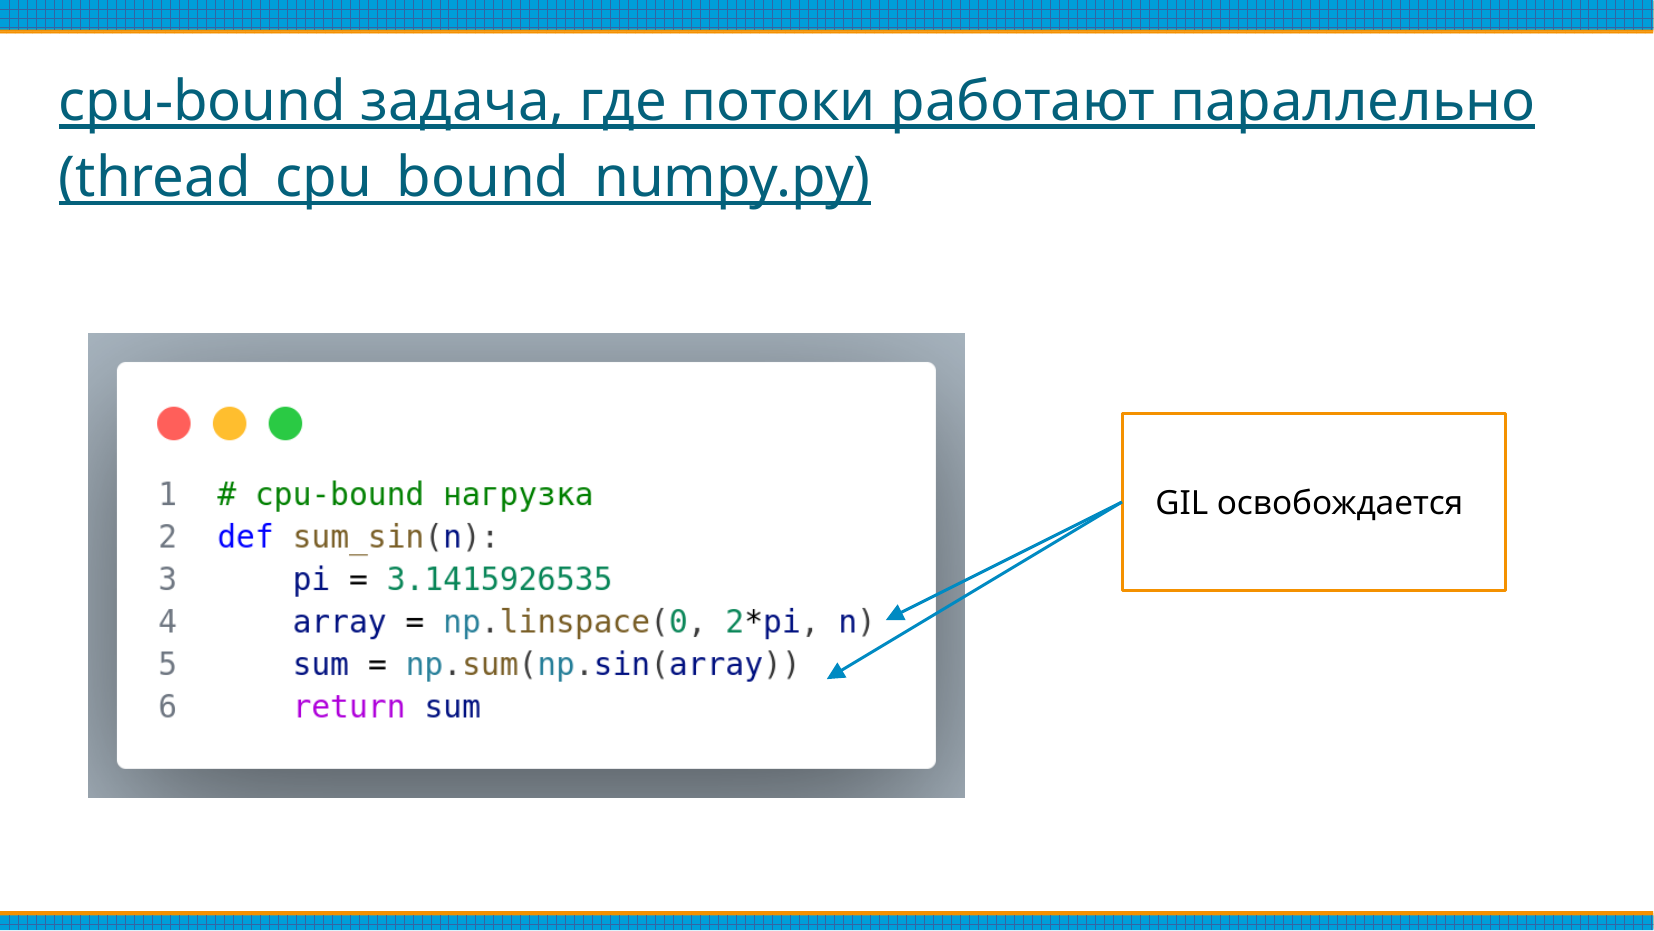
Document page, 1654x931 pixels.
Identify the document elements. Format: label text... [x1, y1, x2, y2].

picture [88, 333, 965, 798]
title cpu-bound задача, где потоки работают параллельно (thread_cpu_bound_numpy.py) [59, 59, 1548, 215]
text_box GIL освобождается [1122, 413, 1506, 591]
